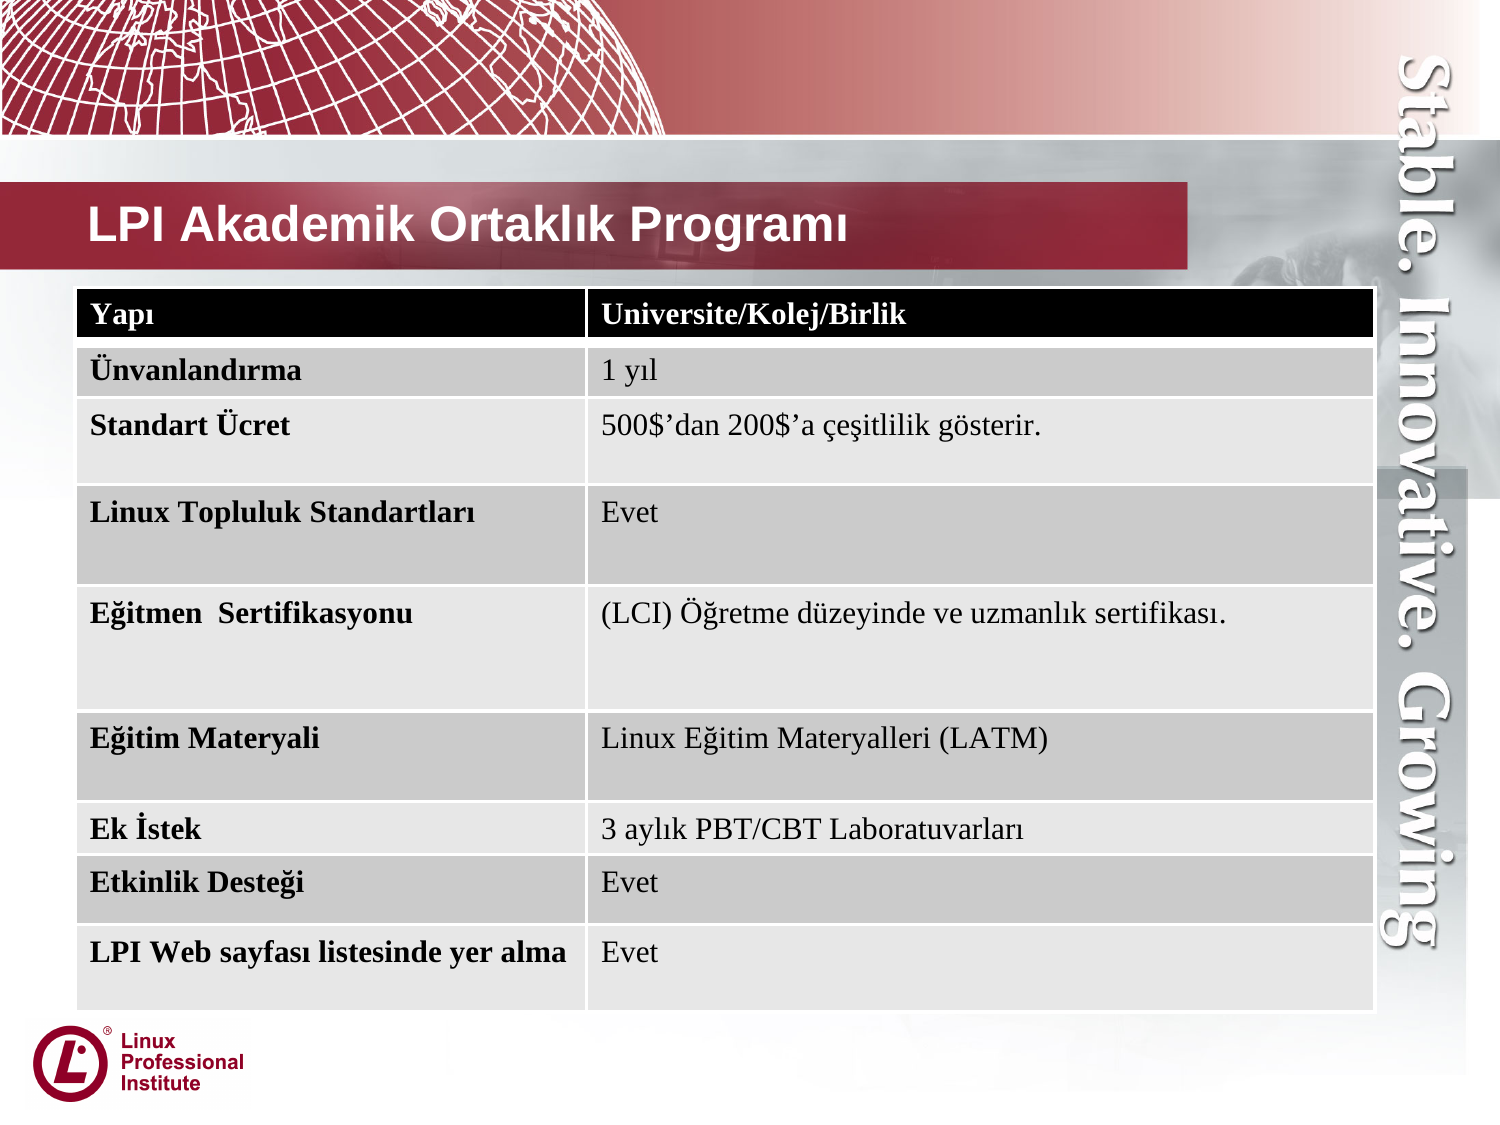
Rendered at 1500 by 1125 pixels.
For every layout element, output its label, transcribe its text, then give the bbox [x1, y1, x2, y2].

table_cell 500$’dan 200$’a çeşitlilik gösterir. [588, 399, 1373, 483]
table_cell LPI Web sayfası listesinde yer alma [77, 926, 585, 1010]
table_cell Ek İstek [77, 803, 585, 853]
table_cell Standart Ücret [77, 399, 585, 483]
table_cell Ünvanlandırma [77, 348, 585, 396]
table_cell Linux Eğitim Materyalleri (LATM) [588, 713, 1373, 800]
table_cell (LCI) Öğretme düzeyinde ve uzmanlık sertifikası. [588, 587, 1373, 709]
table_cell Evet [588, 486, 1373, 584]
table_cell Eğitim Materyali [77, 713, 585, 800]
text_box LPI Akademik Ortaklık Programı [87, 186, 1351, 282]
table_cell 3 aylık PBT/CBT Laboratuvarları [588, 803, 1373, 853]
table_cell Evet [588, 926, 1373, 1010]
table_cell 1 yıl [588, 348, 1373, 396]
table_cell Evet [588, 856, 1373, 923]
table_cell Eğitmen Sertifikasyonu [77, 587, 585, 709]
picture [0, 0, 1500, 1113]
table_header Universite/Kolej/Birlik [588, 289, 1373, 337]
table_header Yapı [77, 289, 585, 337]
table_cell Etkinlik Desteği [77, 856, 585, 923]
table_cell Linux Topluluk Standartları [77, 486, 585, 584]
